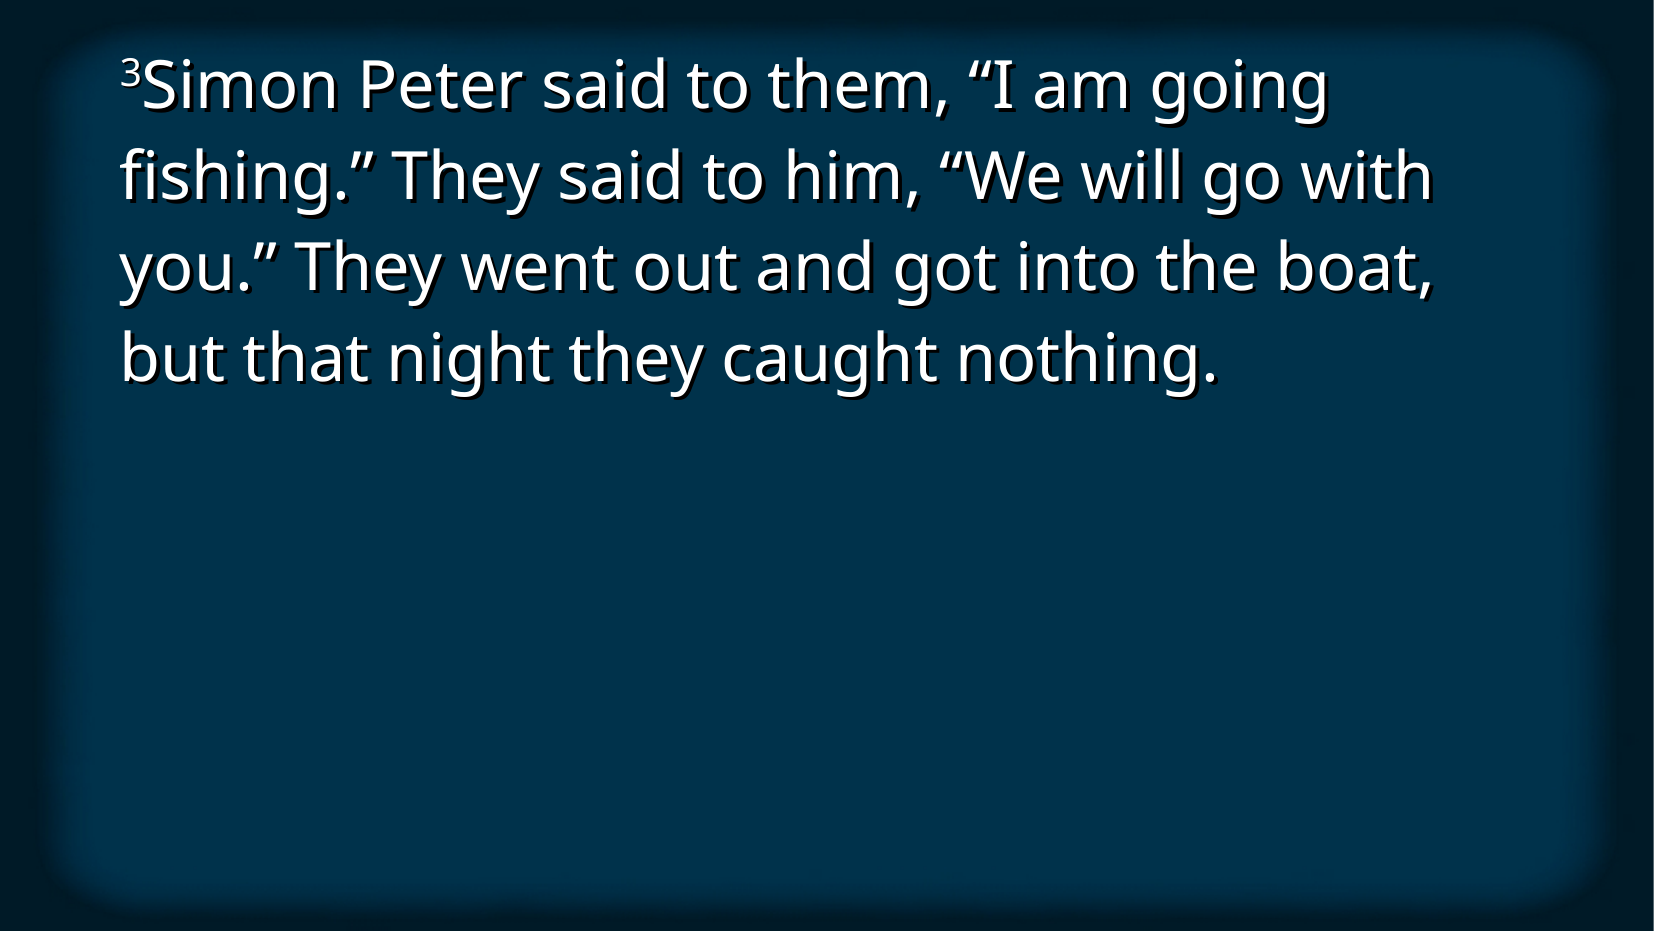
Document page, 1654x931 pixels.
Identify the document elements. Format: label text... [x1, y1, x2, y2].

picture [0, 0, 1654, 931]
text_box 3Simon Peter said to them, “I am going fishing.” They said to him, “We will go with you.” They went out and got into the boat, but that night they caught nothing. [105, 30, 1561, 400]
